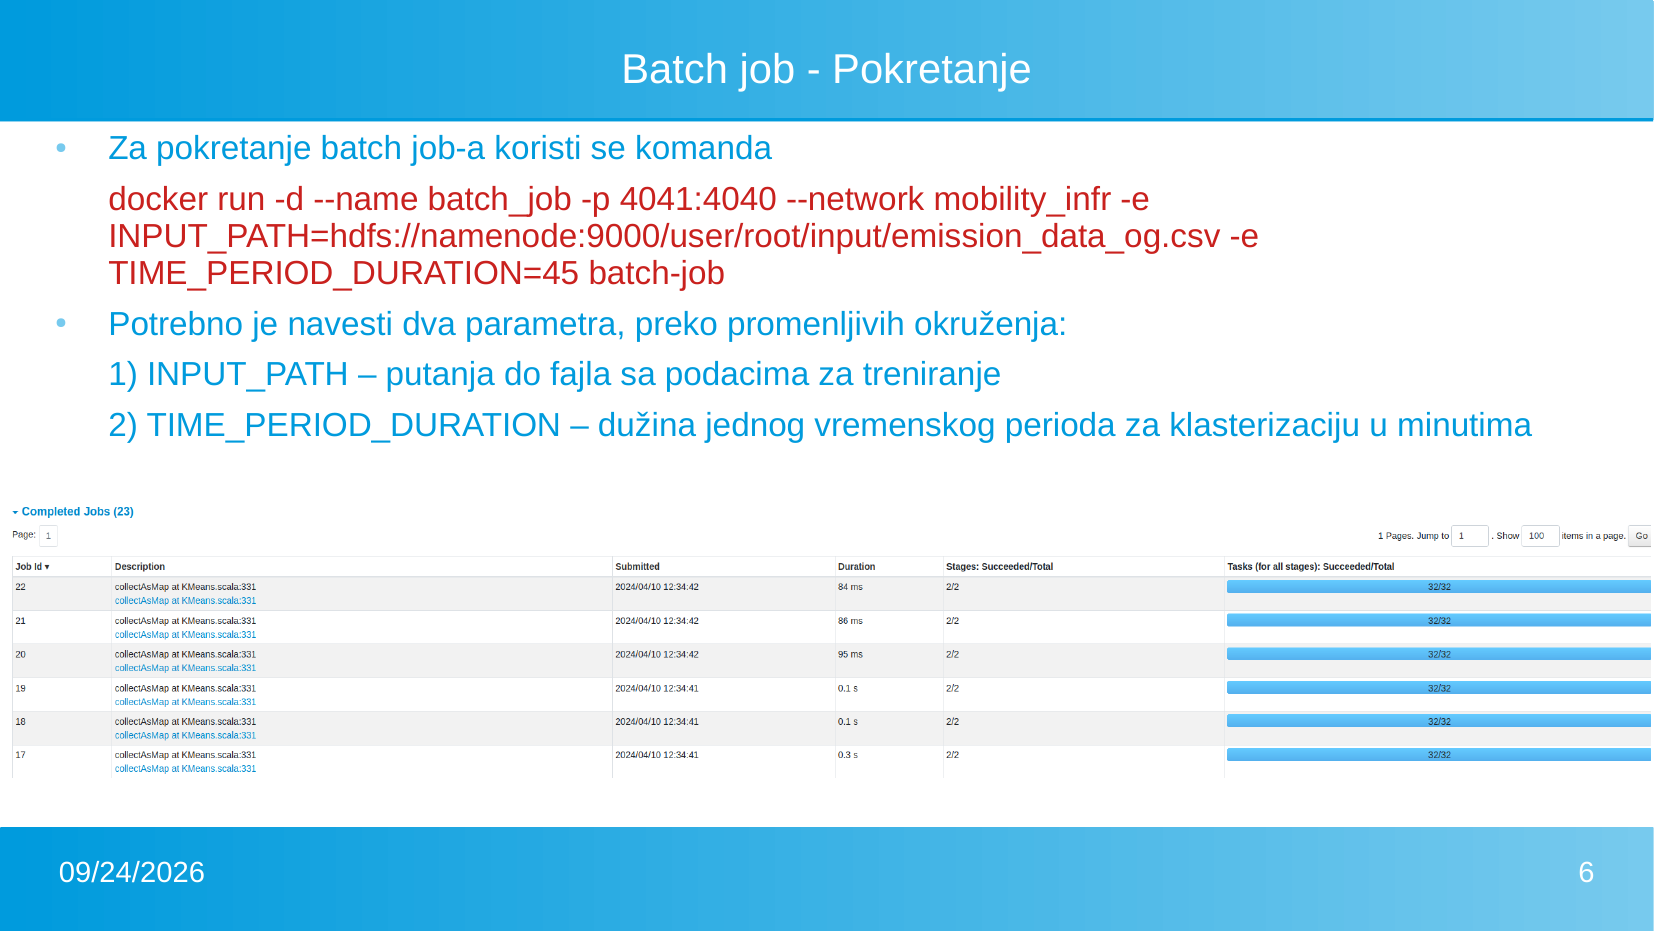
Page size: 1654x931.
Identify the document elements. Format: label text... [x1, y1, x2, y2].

list Za pokretanje batch job-a koristi se komanda docker run -d --name batch_job -p 4041:4040 --network mobility_infr -e INPUT_PATH=hdfs://namenode:9000/user/root/input/emission_data_og.csv -e TIME_PERIOD_DURATION=45 batch-job Potrebno je navesti dva parametra, preko promenljivih okruženja: 1) INPUT_PATH – putanja do fajla sa podacima za treniranje 2) TIME_PERIOD_DURATION – dužina jednog vremenskog perioda za klasterizaciju u minutima [37, 129, 1573, 502]
picture [2, 502, 1651, 778]
title Batch job - Pokretanje [59, 29, 1595, 108]
